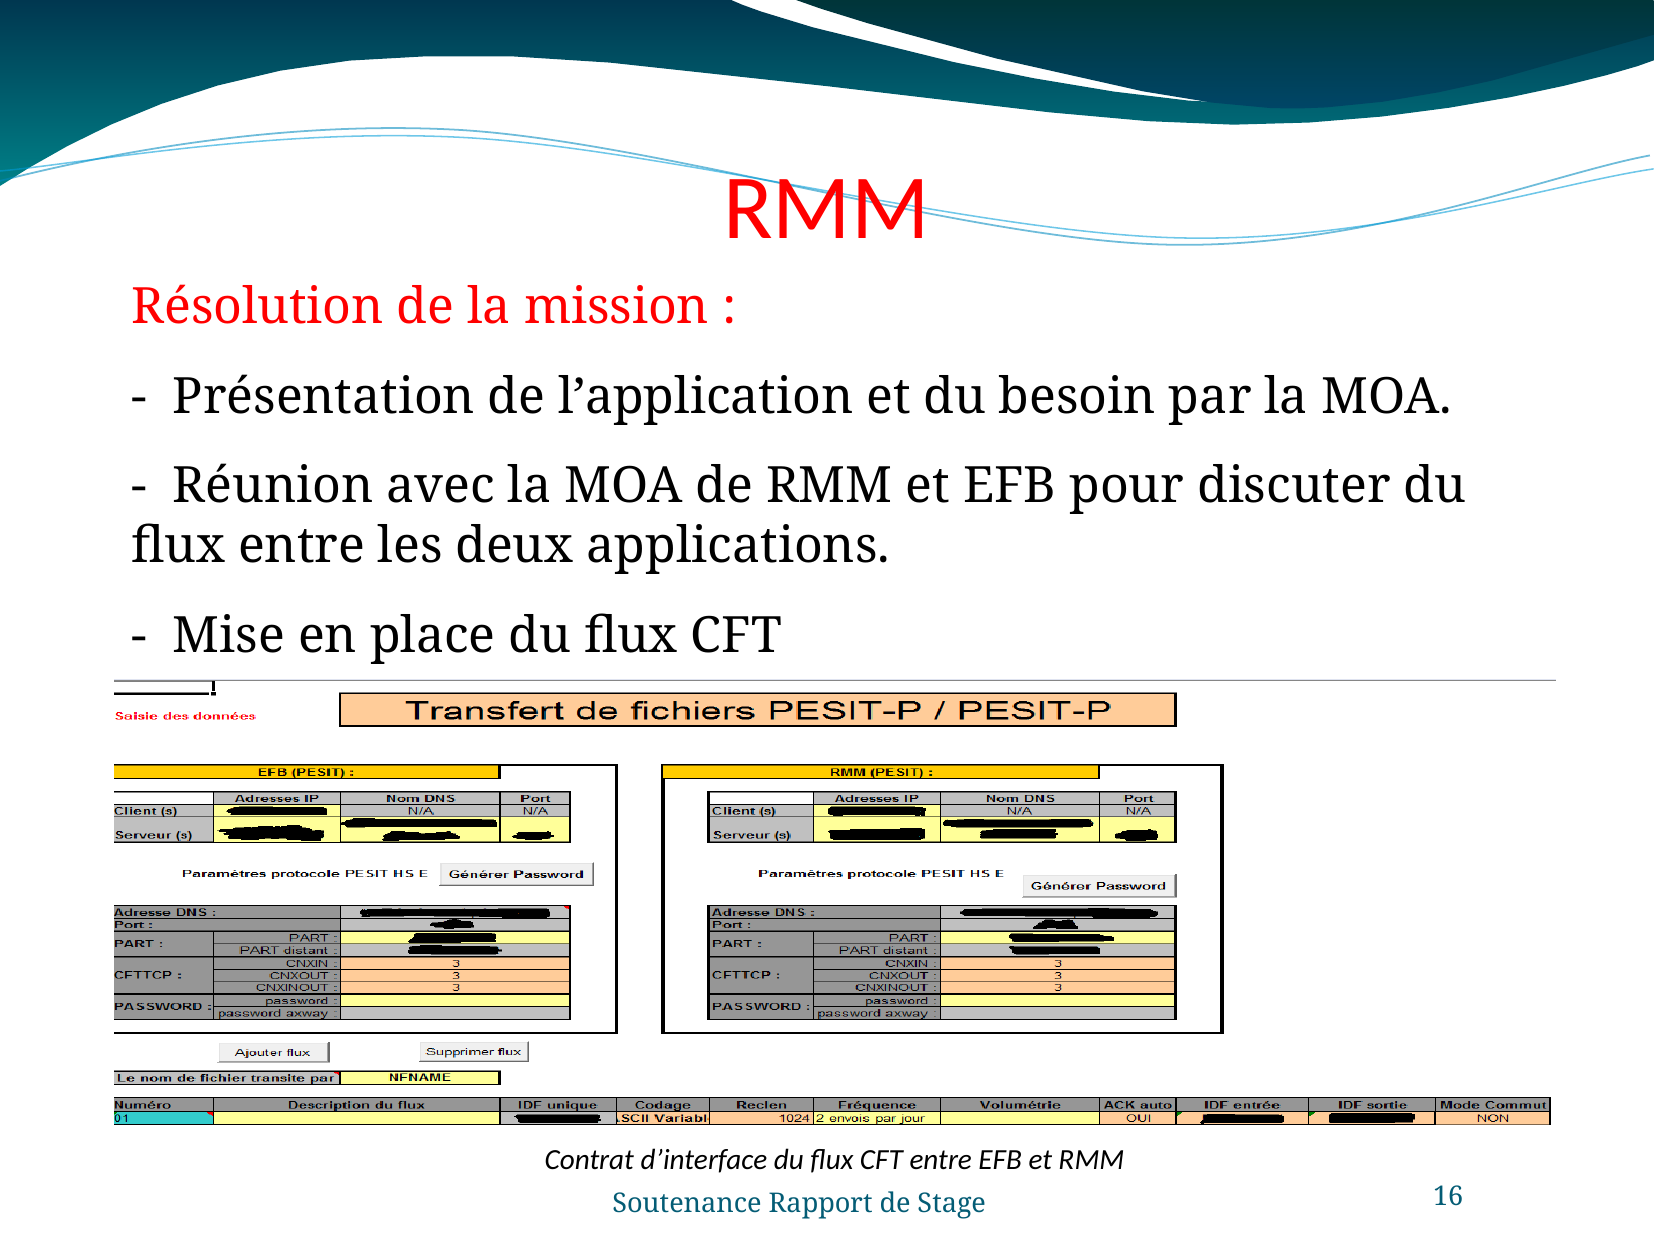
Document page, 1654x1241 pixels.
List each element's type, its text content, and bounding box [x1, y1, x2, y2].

list Résolution de la mission : - Présentation de l’application et du besoin par la MOA. - Réunion avec la MOA de RMM et EFB pour discuter du flux entre les deux applications. - Mise en place du flux CFT [79, 265, 1556, 691]
title RMM [82, 49, 1571, 257]
text_box <numéro> [1433, 1149, 1571, 1216]
text_box Soutenance Rapport de Stage [496, 1151, 1103, 1218]
picture [114, 679, 1556, 1133]
text_box Contrat d’interface du flux CFT entre EFB et RMM [529, 1132, 1147, 1183]
